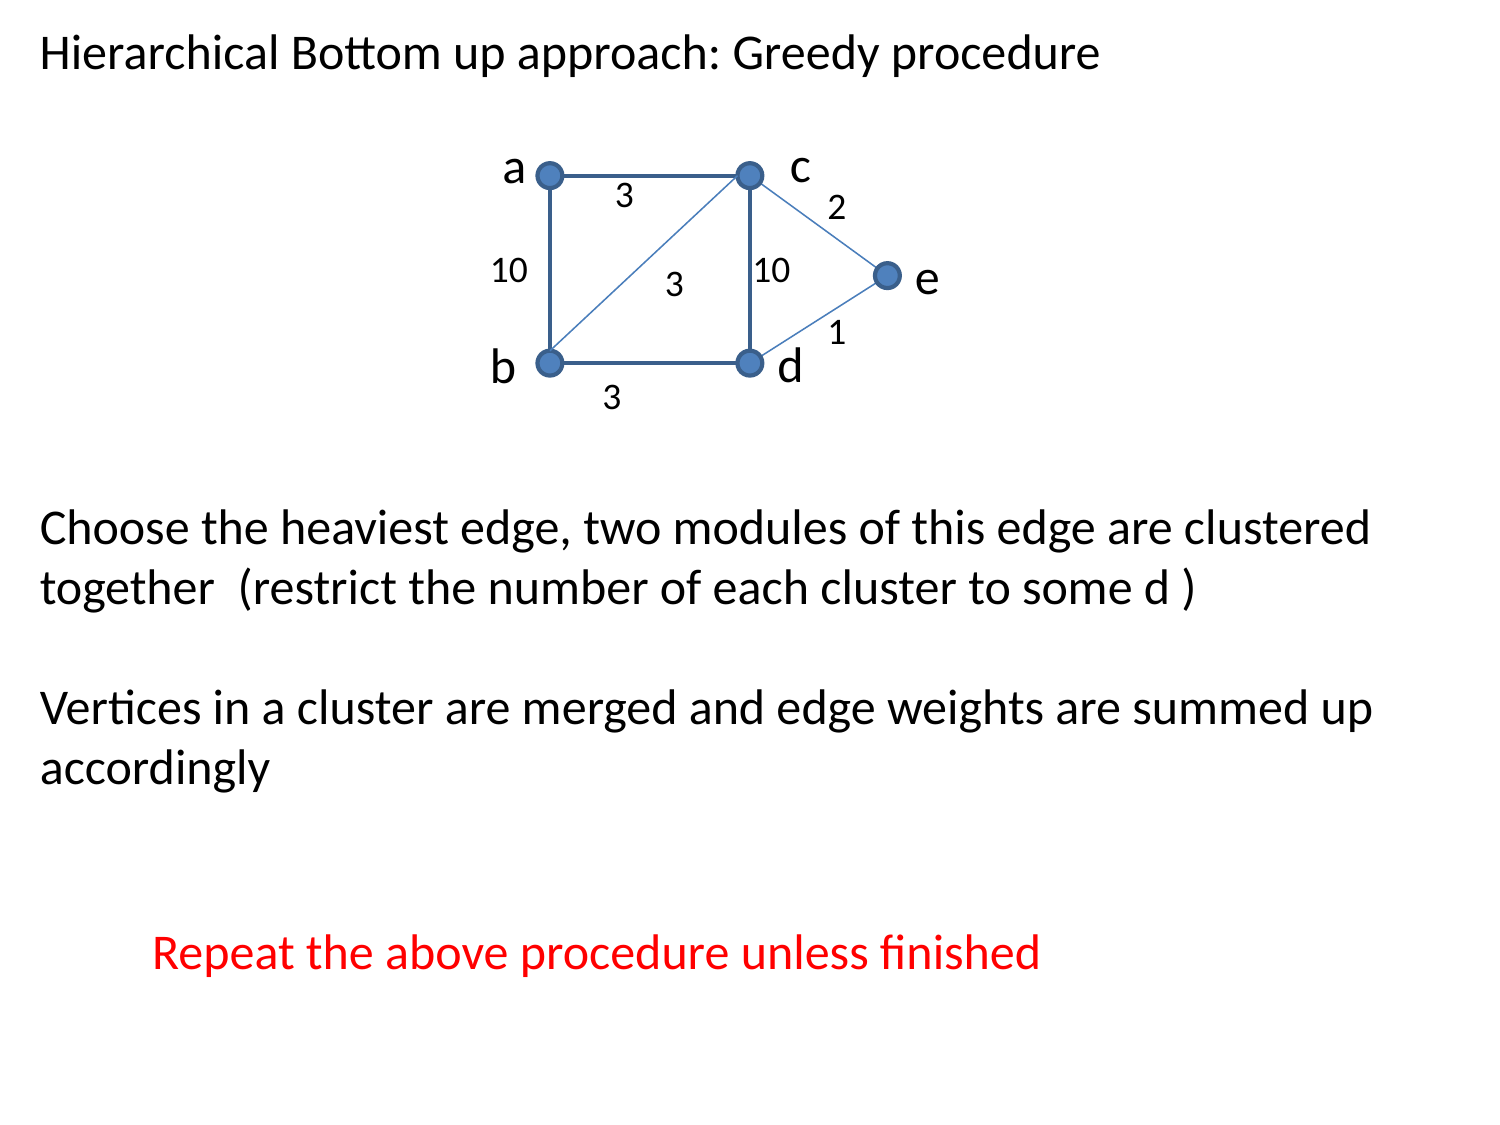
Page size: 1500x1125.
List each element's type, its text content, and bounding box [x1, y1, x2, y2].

text_box b [474, 325, 550, 401]
text_box 1 [812, 299, 900, 360]
text_box 3 [600, 162, 688, 223]
text_box e [900, 237, 975, 313]
text_box 3 [650, 251, 738, 312]
text_box Hierarchical Bottom up approach: Greedy procedure [24, 12, 1475, 88]
text_box Choose the heaviest edge, two modules of this edge are clustered together (restrict the number of each cluster to some d ) Vertices in a cluster are merged and edge weights are summed up accordingly [24, 486, 1463, 922]
text_box 10 [474, 237, 563, 298]
text_box a [487, 125, 563, 201]
text_box [874, 263, 900, 289]
text_box [737, 163, 763, 189]
text_box [737, 350, 762, 376]
text_box [550, 350, 563, 376]
text_box d [762, 324, 838, 400]
text_box 10 [737, 237, 825, 298]
text_box Repeat the above procedure unless finished [137, 911, 1394, 987]
text_box 3 [587, 364, 675, 425]
text_box c [774, 125, 850, 200]
text_box 2 [812, 174, 900, 235]
